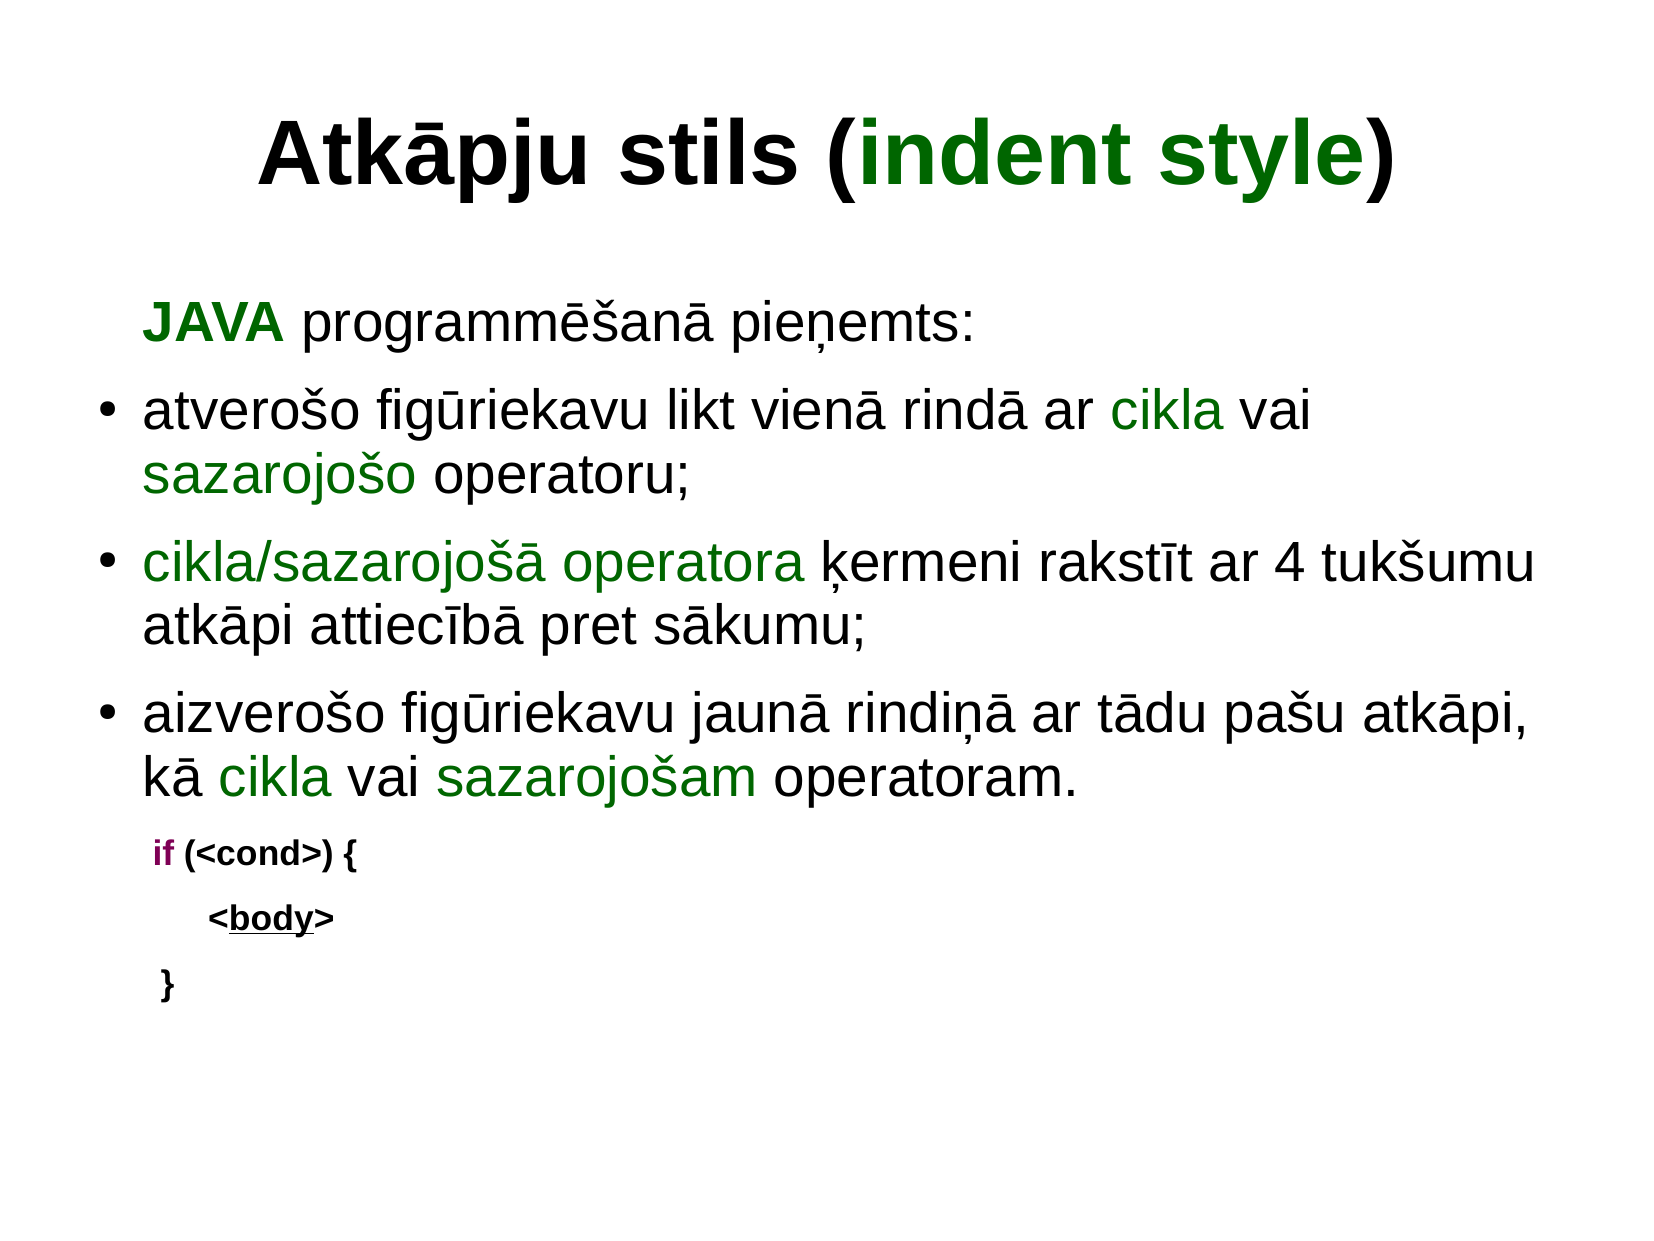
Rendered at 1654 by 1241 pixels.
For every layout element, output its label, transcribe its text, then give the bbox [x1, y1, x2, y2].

list JAVA programmēšanā pieņemts: atverošo figūriekavu likt vienā rindā ar cikla vai sazarojošo operatoru; cikla/sazarojošā operatora ķermeni rakstīt ar 4 tukšumu atkāpi attiecībā pret sākumu; aizverošo figūriekavu jaunā rindiņā ar tādu pašu atkāpi, kā cikla vai sazarojošam operatoram. if (<cond>) { <body> } [82, 290, 1538, 1010]
title Atkāpju stils (indent style) [82, 49, 1571, 257]
